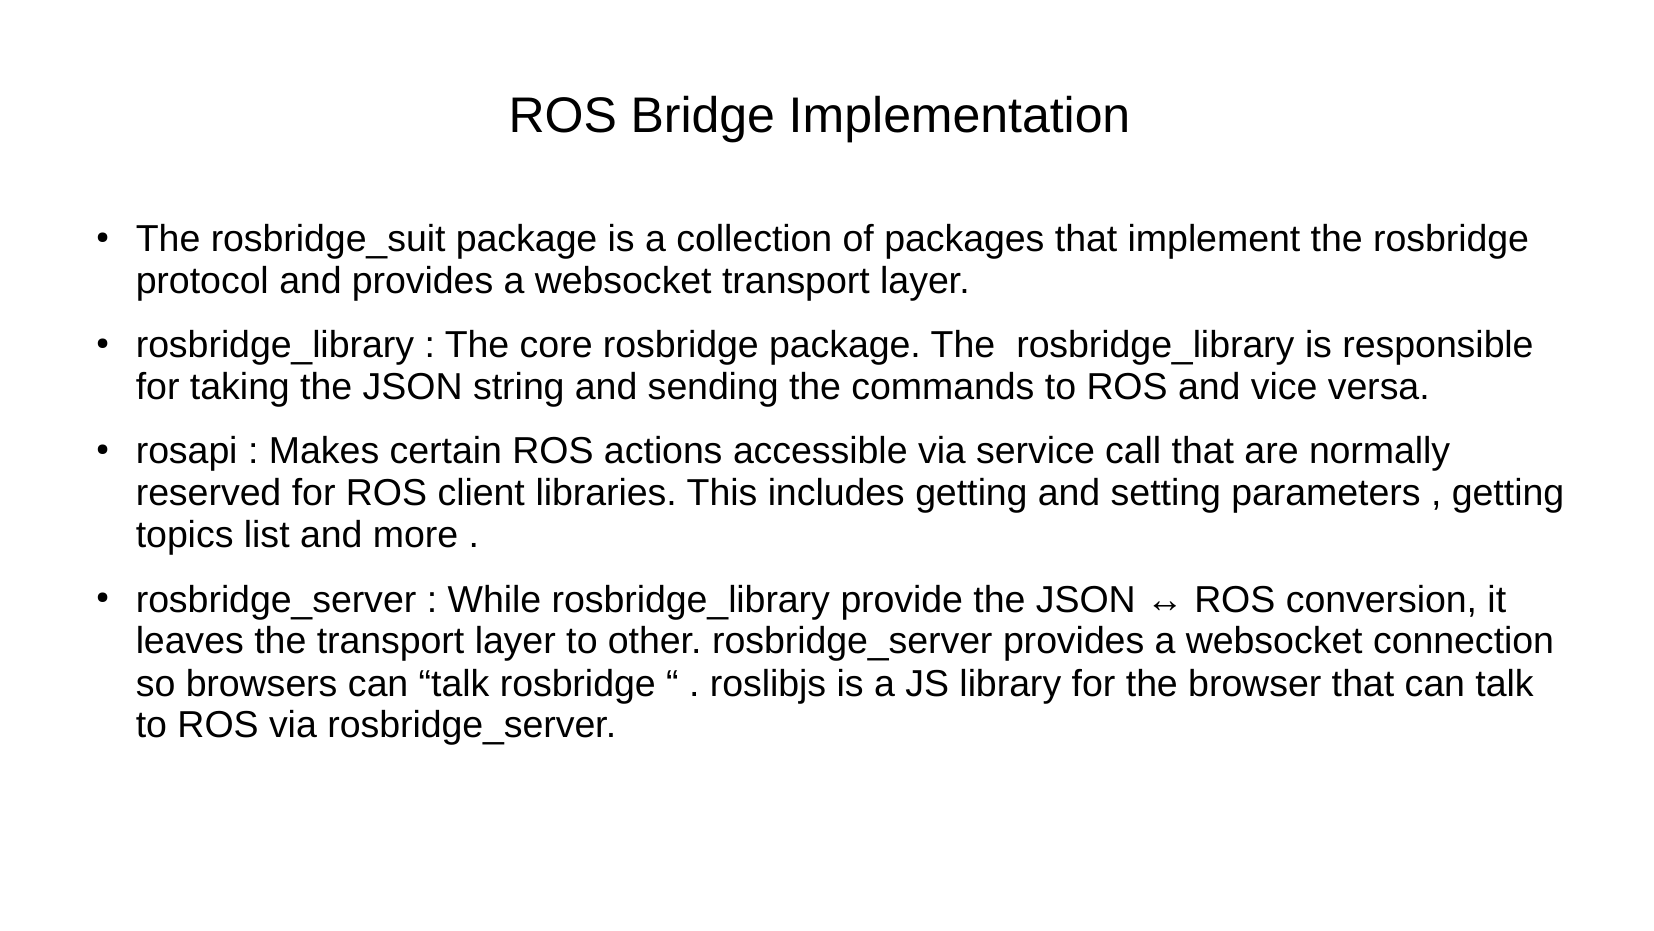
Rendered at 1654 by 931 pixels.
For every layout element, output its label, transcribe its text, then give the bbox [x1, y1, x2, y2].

title ROS Bridge Implementation [82, 37, 1571, 193]
list The rosbridge_suit package is a collection of packages that implement the rosbridge protocol and provides a websocket transport layer. rosbridge_library : The core rosbridge package. The rosbridge_library is responsible for taking the JSON string and sending the commands to ROS and vice versa. rosapi : Makes certain ROS actions accessible via service call that are normally reserved for ROS client libraries. This includes getting and setting parameters , getting topics list and more . rosbridge_server : While rosbridge_library provide the JSON ↔ ROS conversion, it leaves the transport layer to other. rosbridge_server provides a websocket connection so browsers can “talk rosbridge “ . roslibjs is a JS library for the browser that can talk to ROS via rosbridge_server. [82, 217, 1571, 758]
